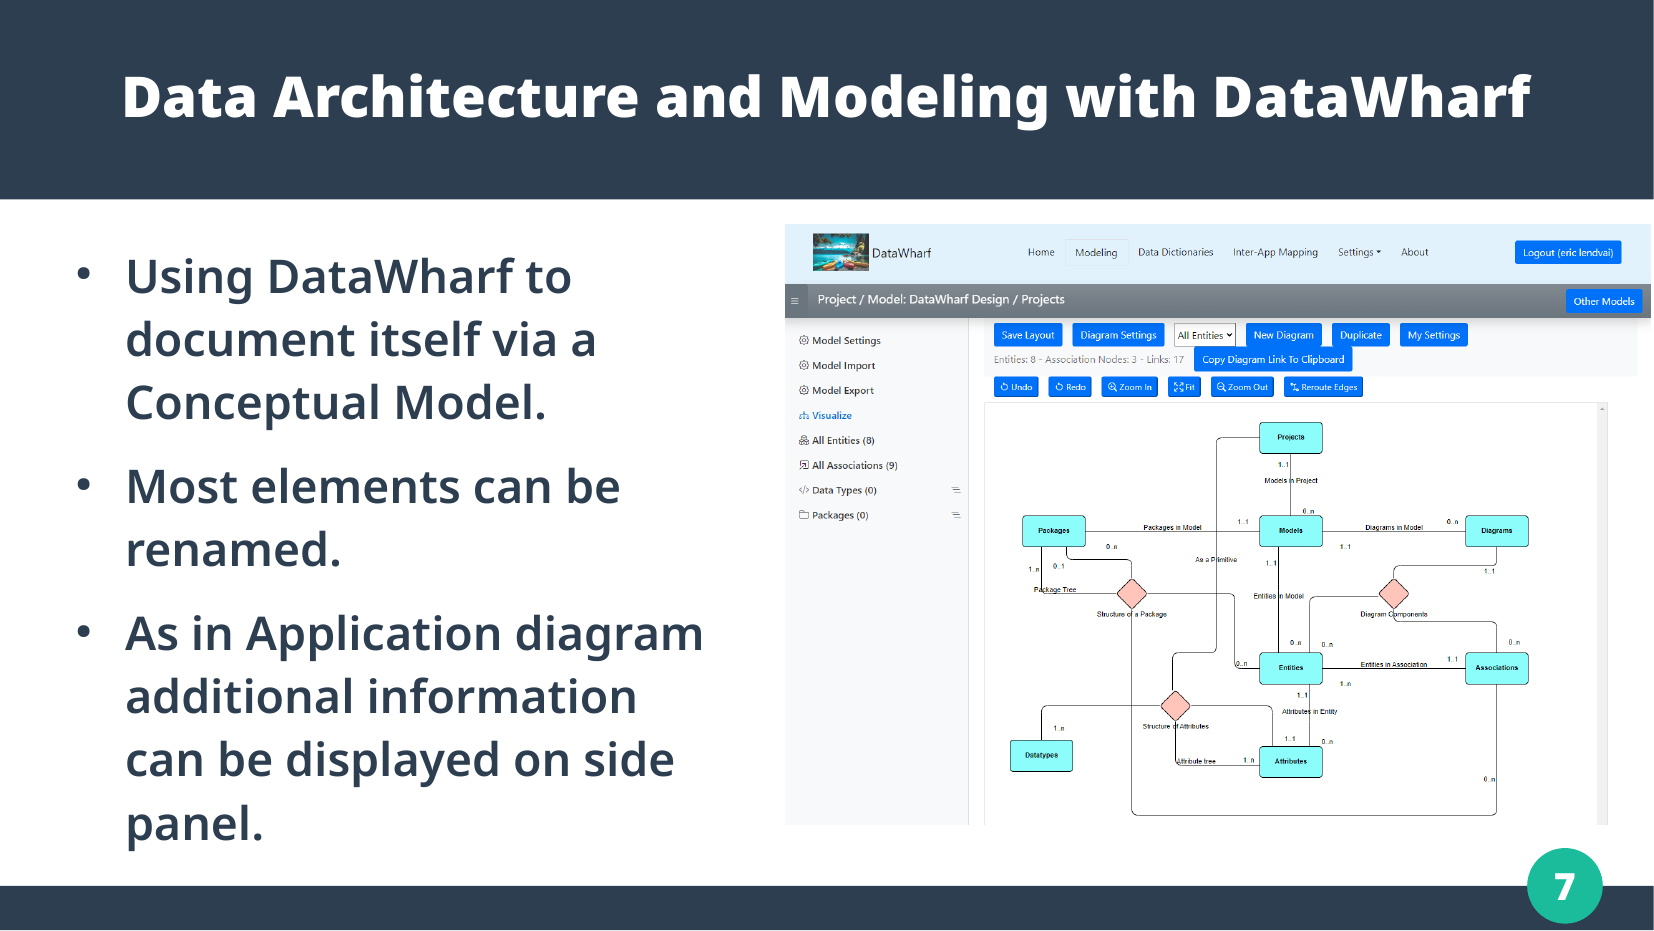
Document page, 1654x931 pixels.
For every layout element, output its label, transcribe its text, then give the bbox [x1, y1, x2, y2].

picture [785, 224, 1651, 826]
list Using DataWharf to document itself via a Conceptual Model. Most elements can be renamed. As in Application diagram additional information can be displayed on side panel. [59, 243, 713, 864]
title Data Architecture and Modeling with DataWharf [59, 37, 1595, 155]
